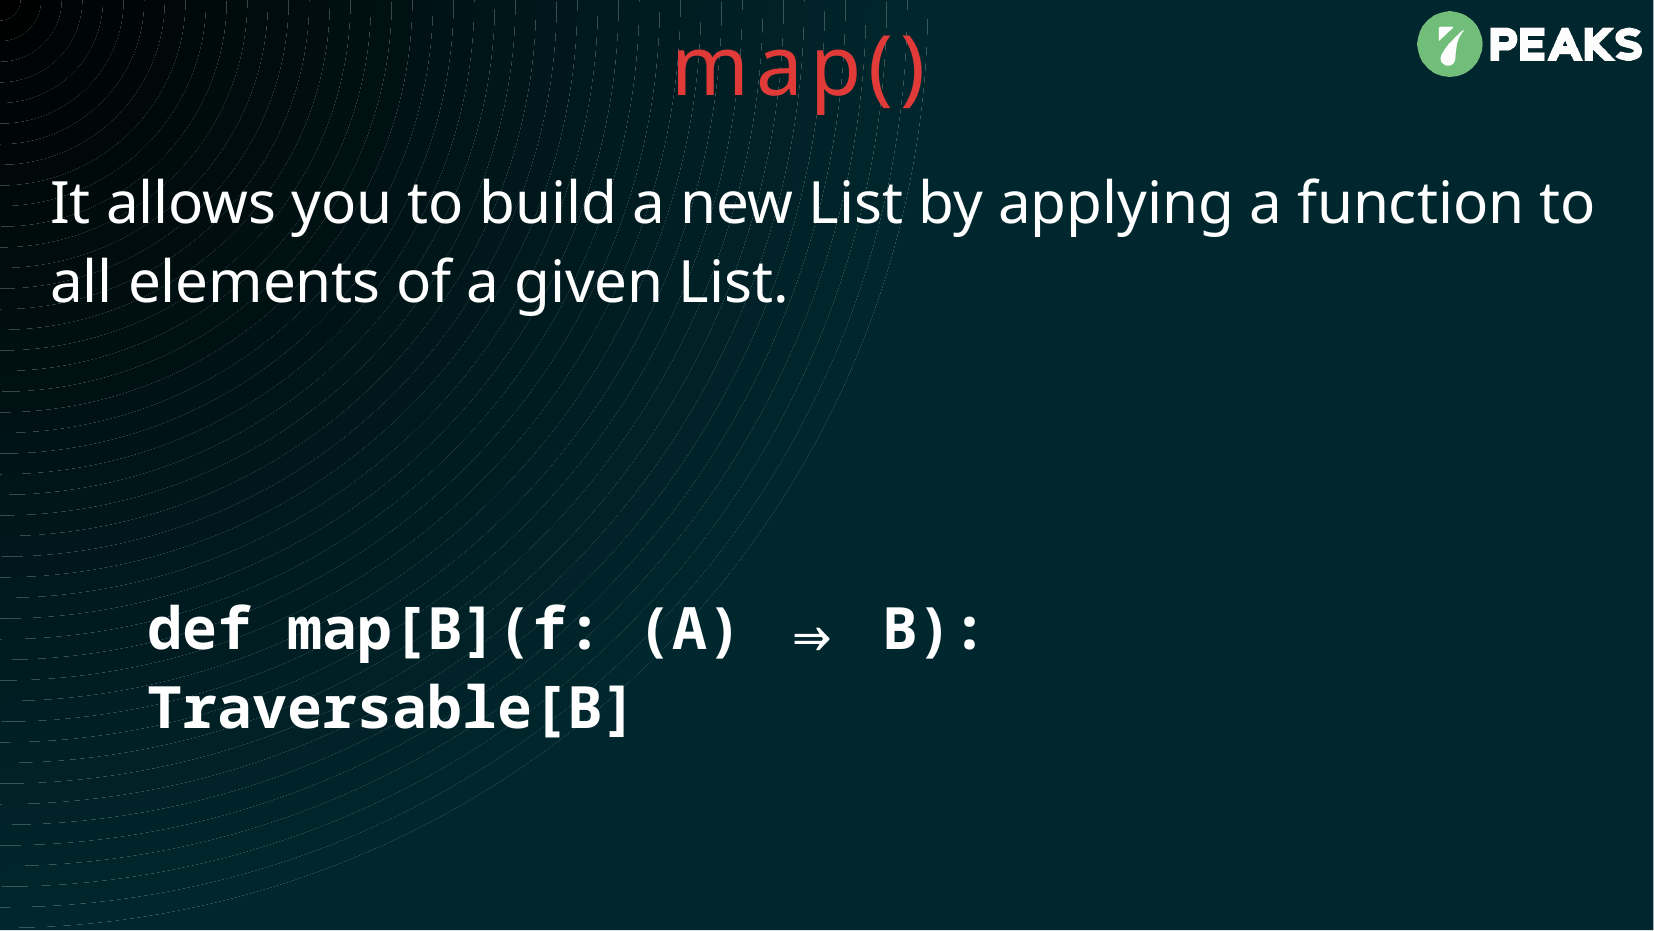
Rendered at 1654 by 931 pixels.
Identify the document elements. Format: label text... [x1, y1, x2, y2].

text_box def map[B](f: (A) ⇒ B): Traversable[B] [132, 579, 1521, 674]
text_box map() [656, 0, 997, 142]
text_box It allows you to build a new List by applying a function to all elements of a given List. [35, 153, 1619, 611]
picture [1417, 11, 1642, 77]
